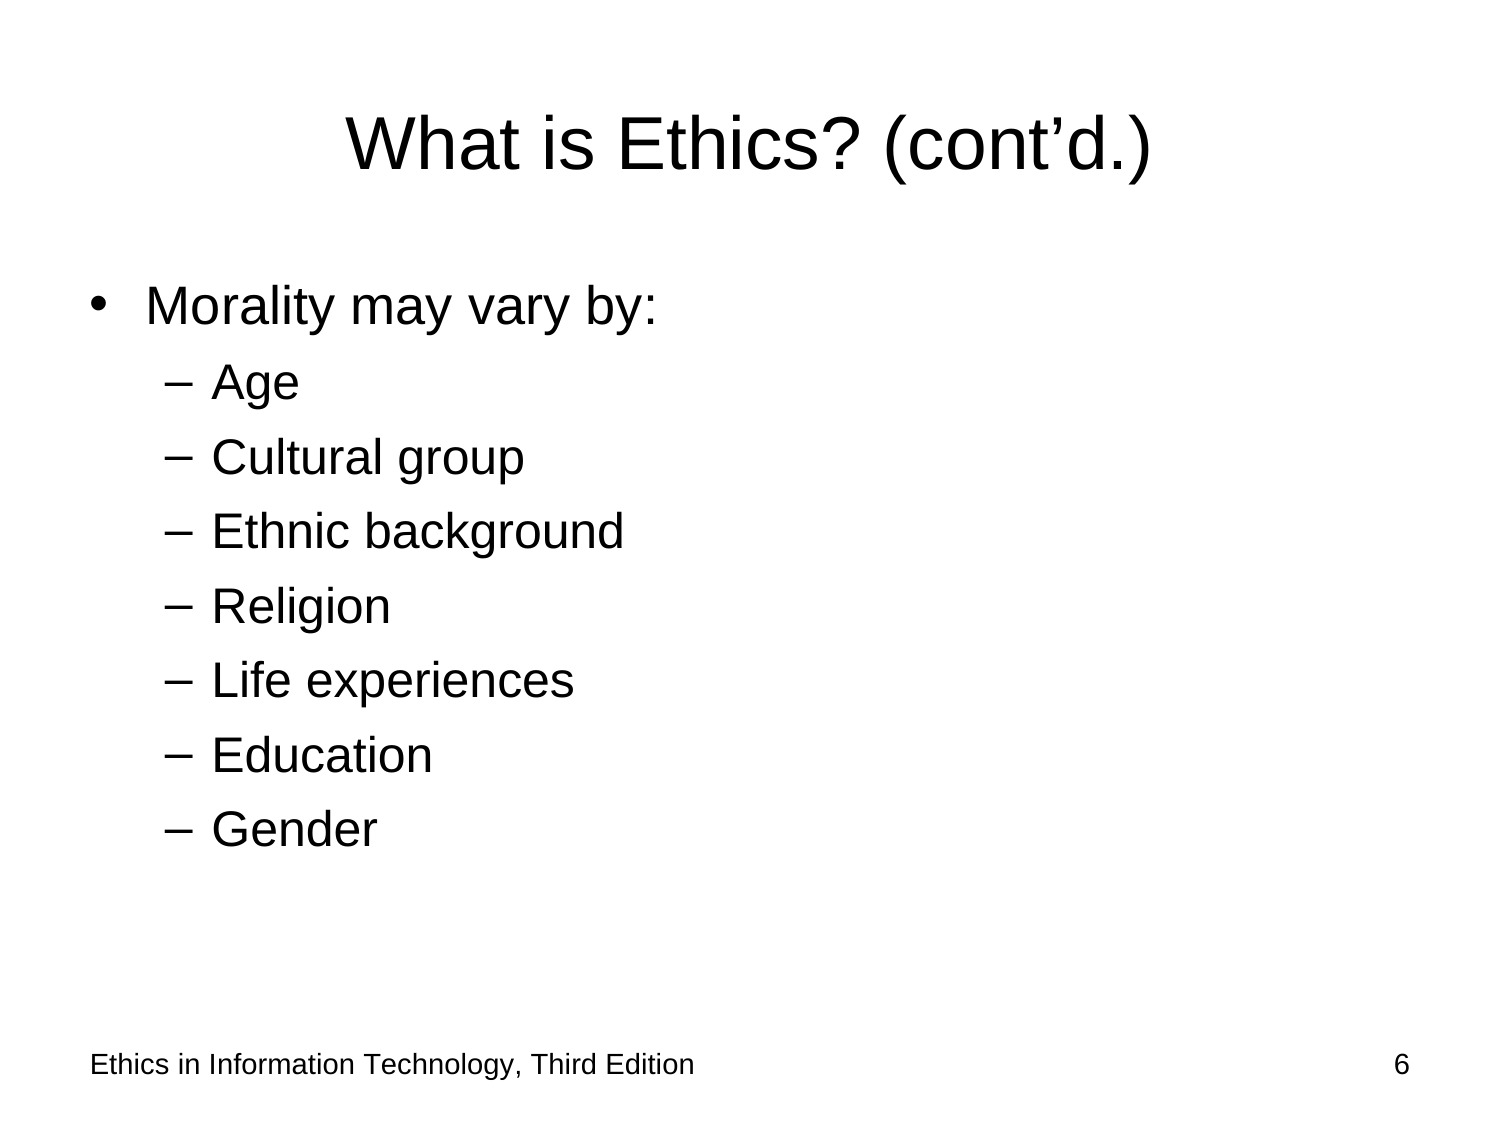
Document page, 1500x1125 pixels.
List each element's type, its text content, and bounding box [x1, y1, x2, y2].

list Morality may vary by: Age Cultural group Ethnic background Religion Life experiences Education Gender [75, 262, 1426, 947]
text_box <number> [1074, 1037, 1425, 1103]
title What is Ethics? (cont’d.) [75, 86, 1426, 193]
text_box Ethics in Information Technology, Third Edition [74, 1037, 1074, 1103]
